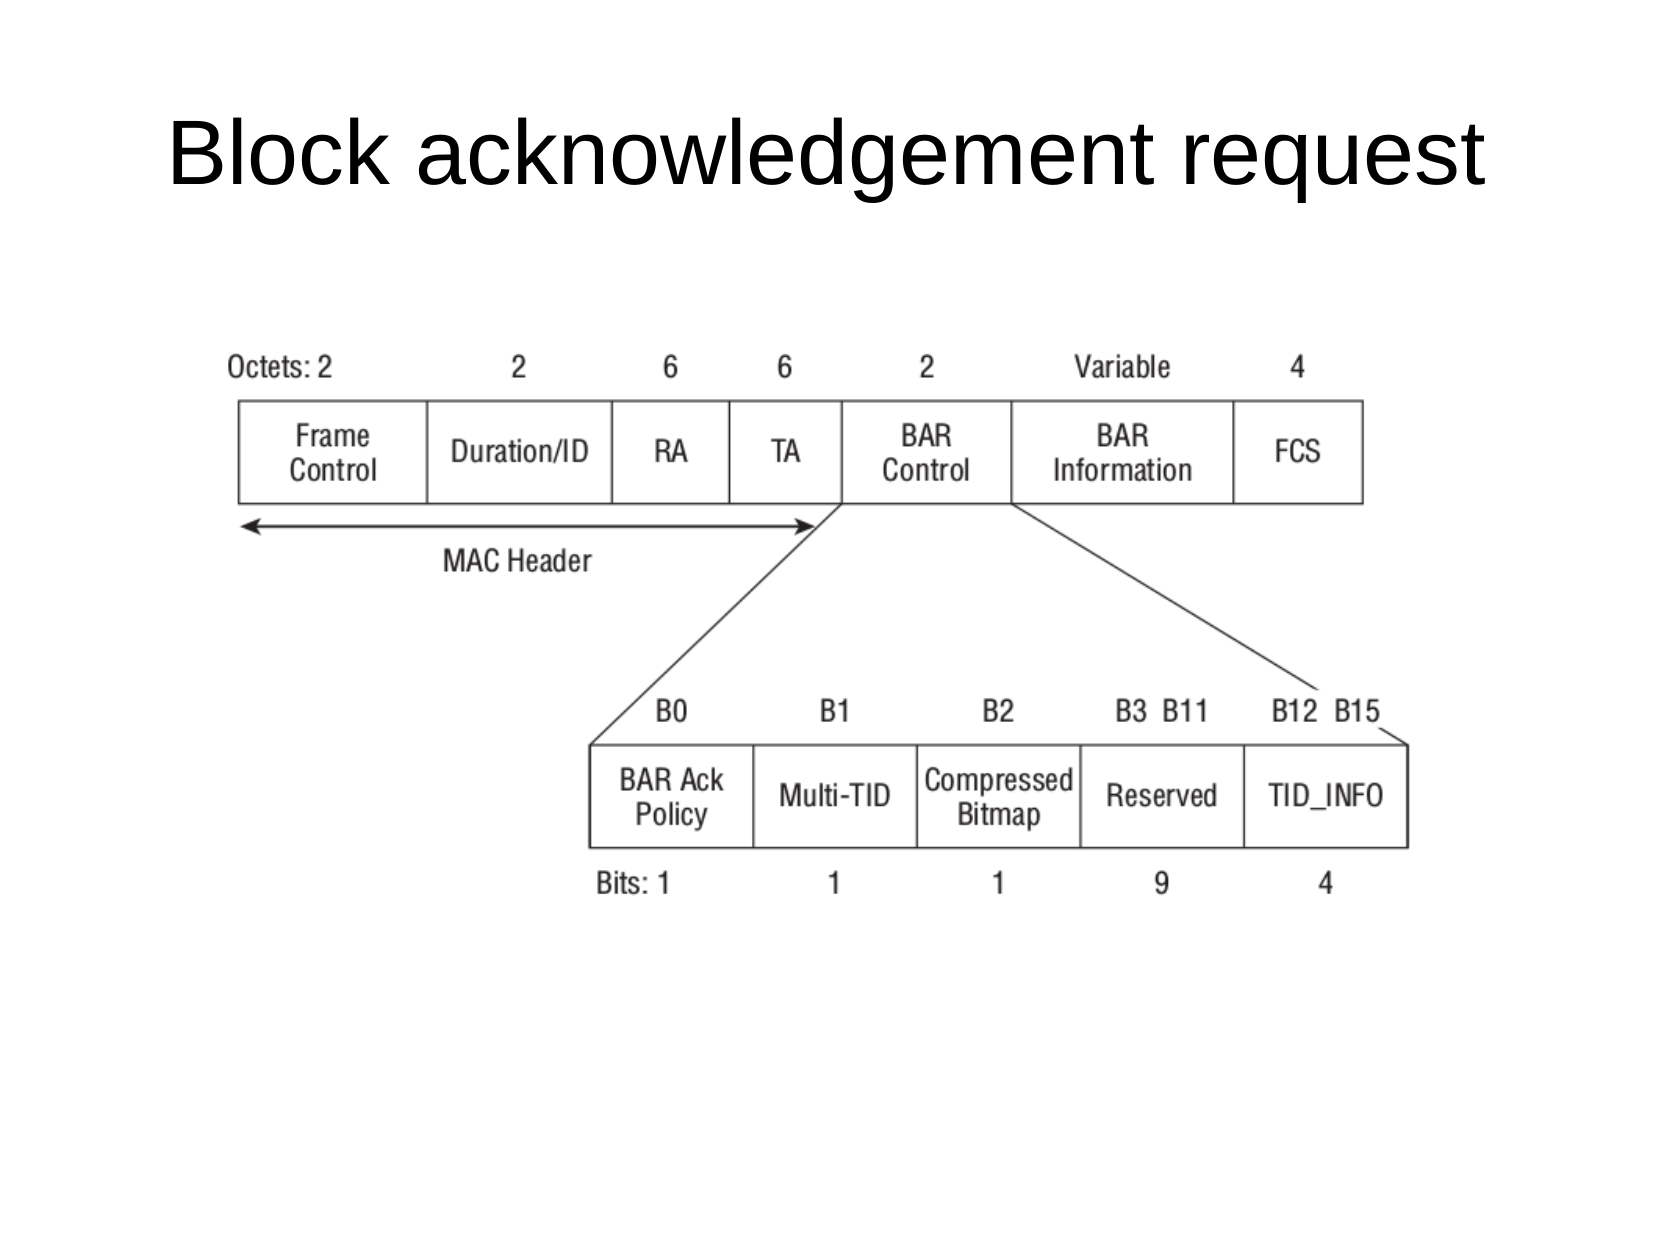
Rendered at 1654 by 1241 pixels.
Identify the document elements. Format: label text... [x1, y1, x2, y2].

title Block acknowledgement request [82, 49, 1571, 257]
picture [202, 323, 1472, 941]
